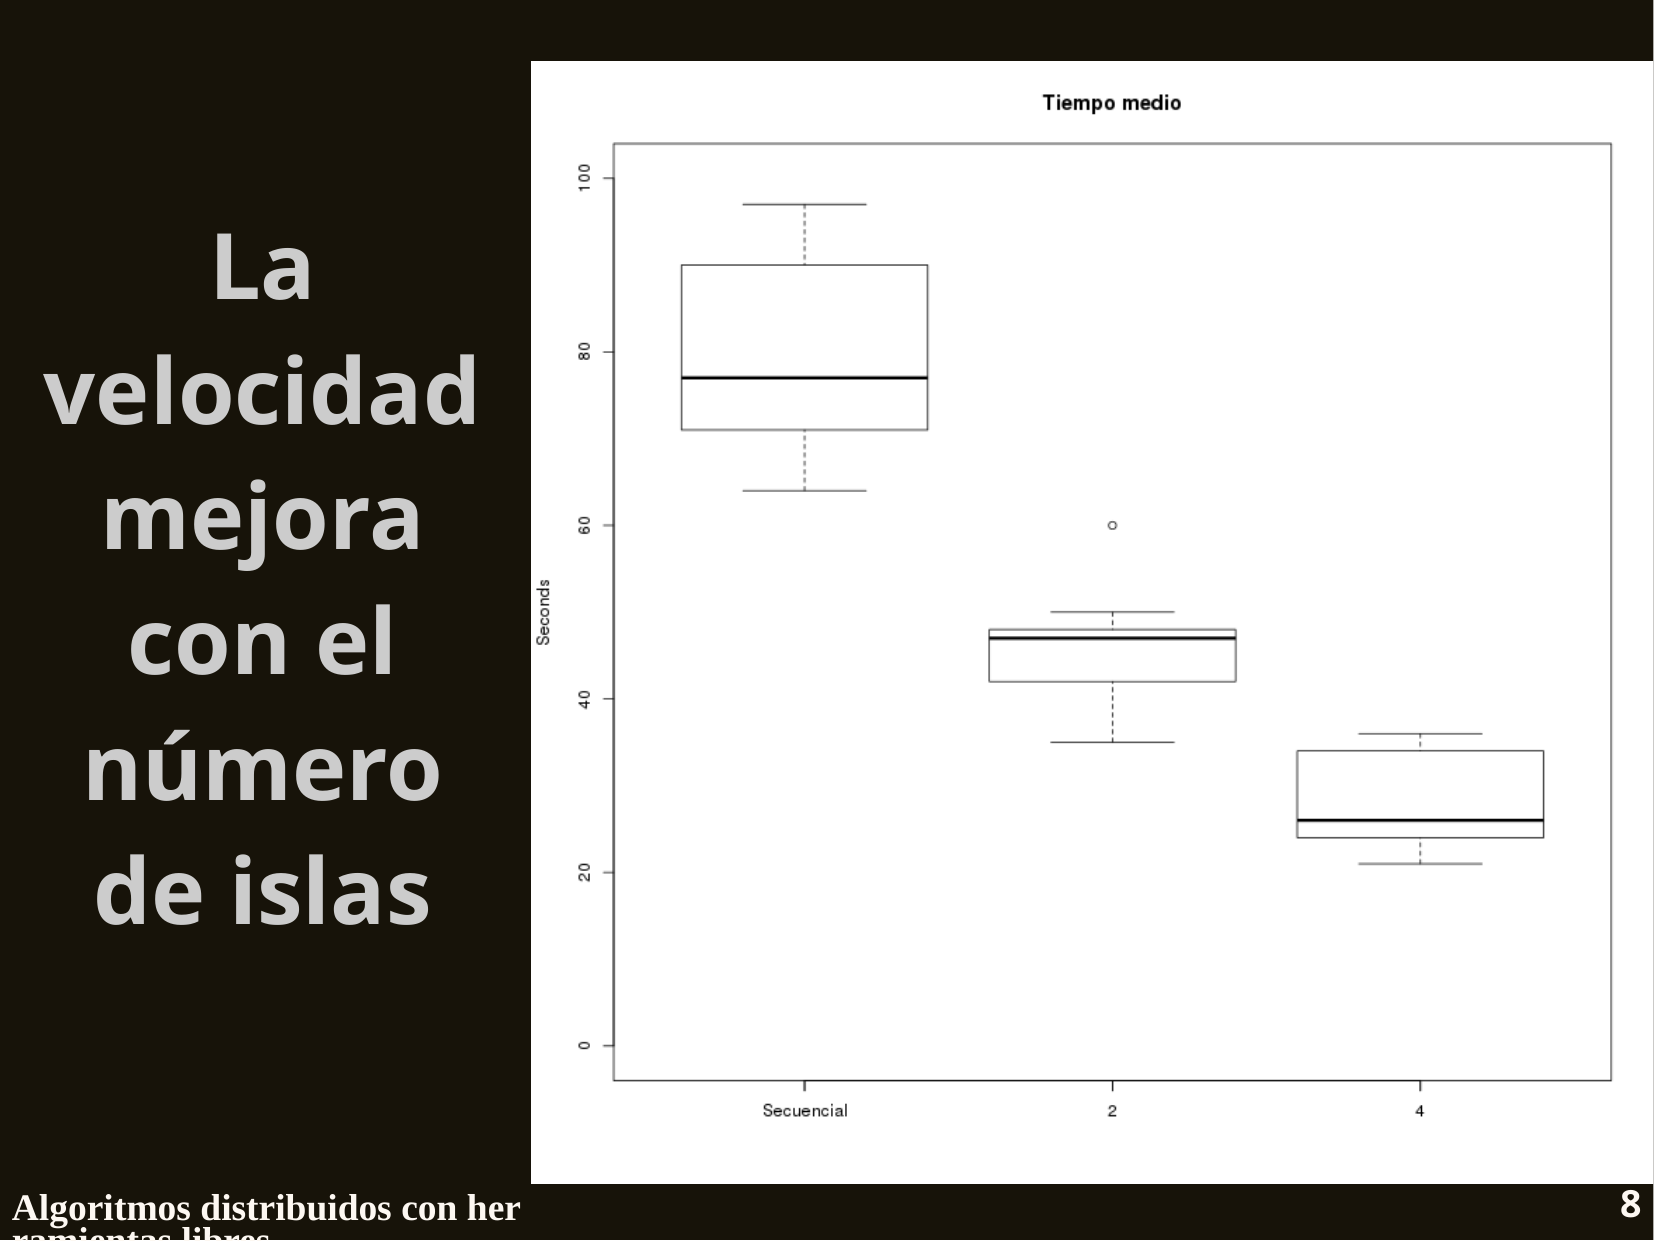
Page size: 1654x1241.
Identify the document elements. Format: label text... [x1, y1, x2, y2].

title La velocidad mejora con el número de islas [29, 31, 497, 1123]
picture [531, 61, 1654, 1184]
